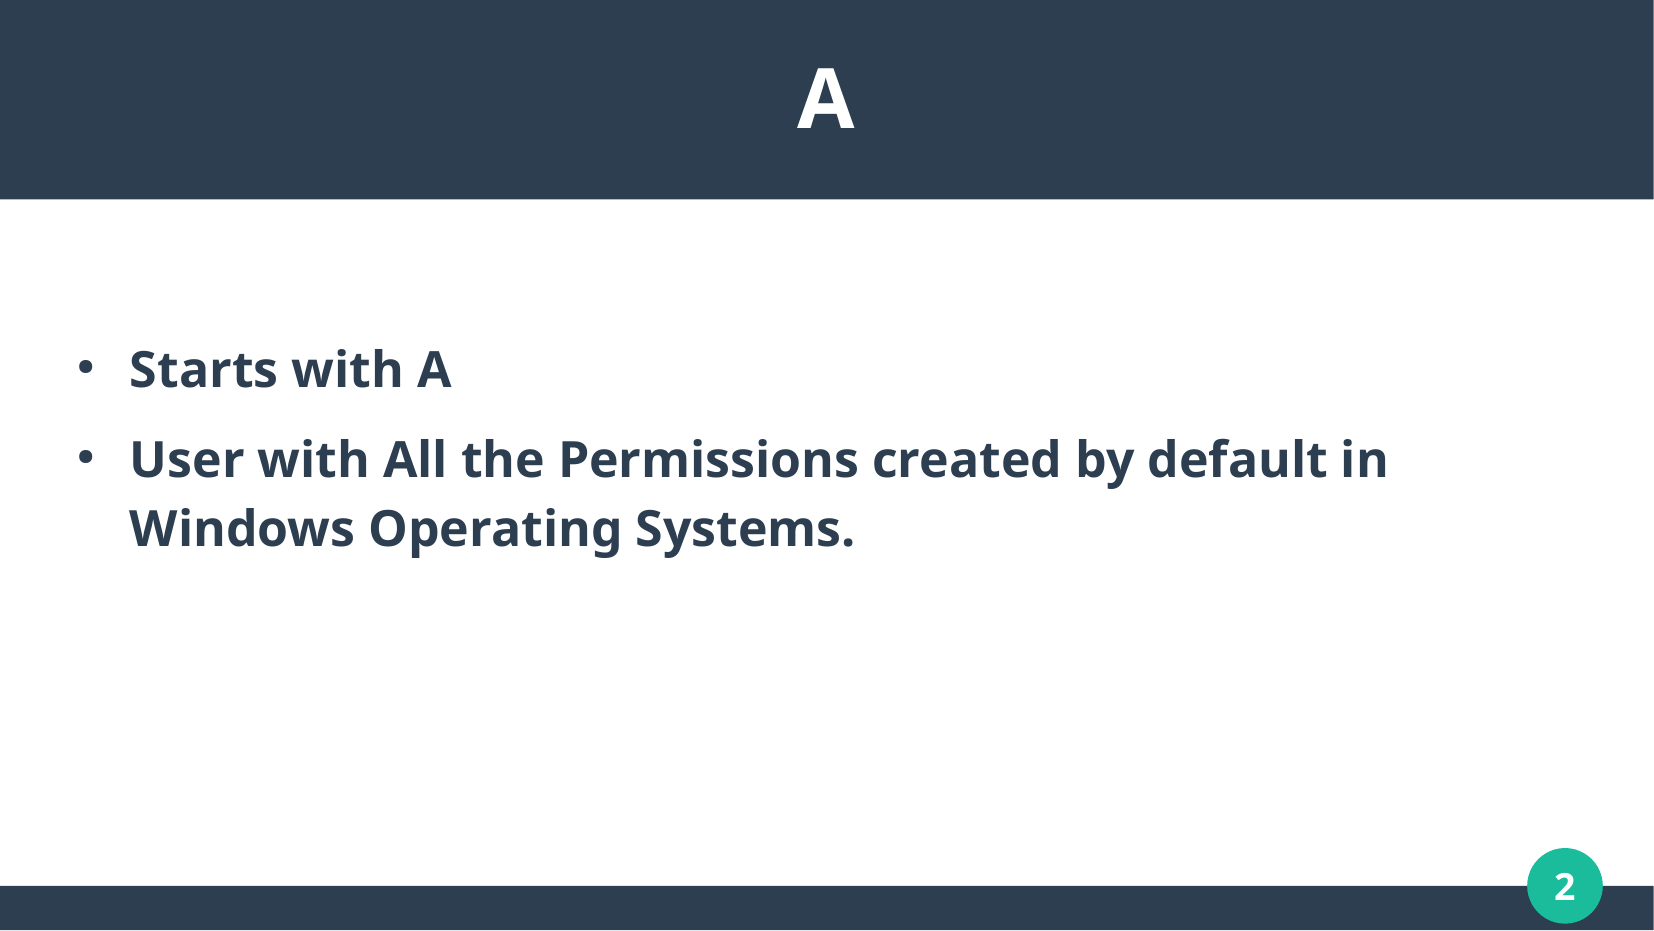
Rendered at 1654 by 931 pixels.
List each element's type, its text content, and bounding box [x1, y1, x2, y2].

title A [59, 37, 1595, 156]
list Starts with A User with All the Permissions created by default in Windows Operating Systems. [59, 243, 1595, 864]
